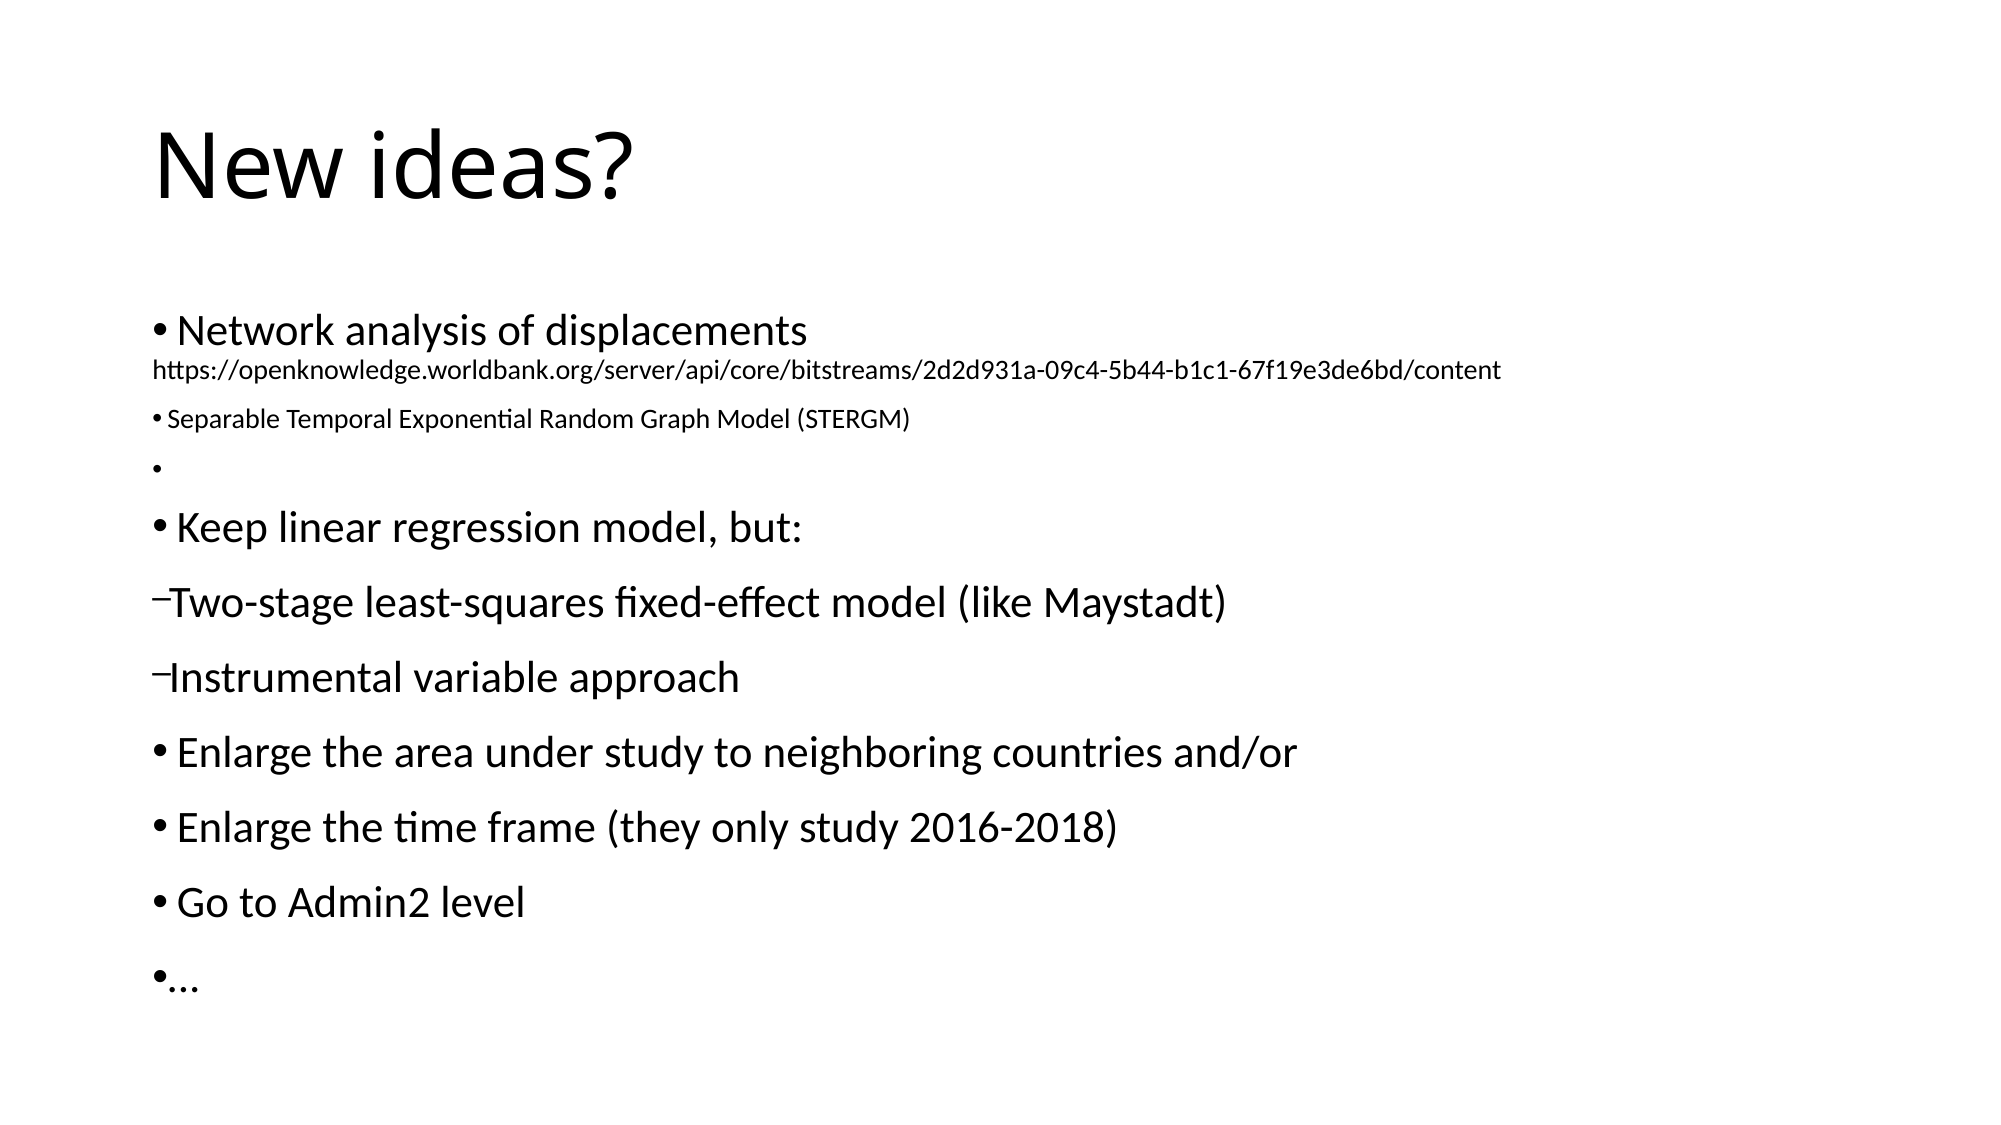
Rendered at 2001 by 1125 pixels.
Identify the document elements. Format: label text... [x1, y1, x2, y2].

list Network analysis of displacements https://openknowledge.worldbank.org/server/api/core/bitstreams/2d2d931a-09c4-5b44-b1c1-67f19e3de6bd/content Separable Temporal Exponential Random Graph Model (STERGM) Keep linear regression model, but: Two-stage least-squares fixed-effect model (like Maystadt) Instrumental variable approach Enlarge the area under study to neighboring countries and/or Enlarge the time frame (they only study 2016-2018) Go to Admin2 level ... [137, 299, 1863, 1014]
title New ideas? [137, 59, 1863, 278]
